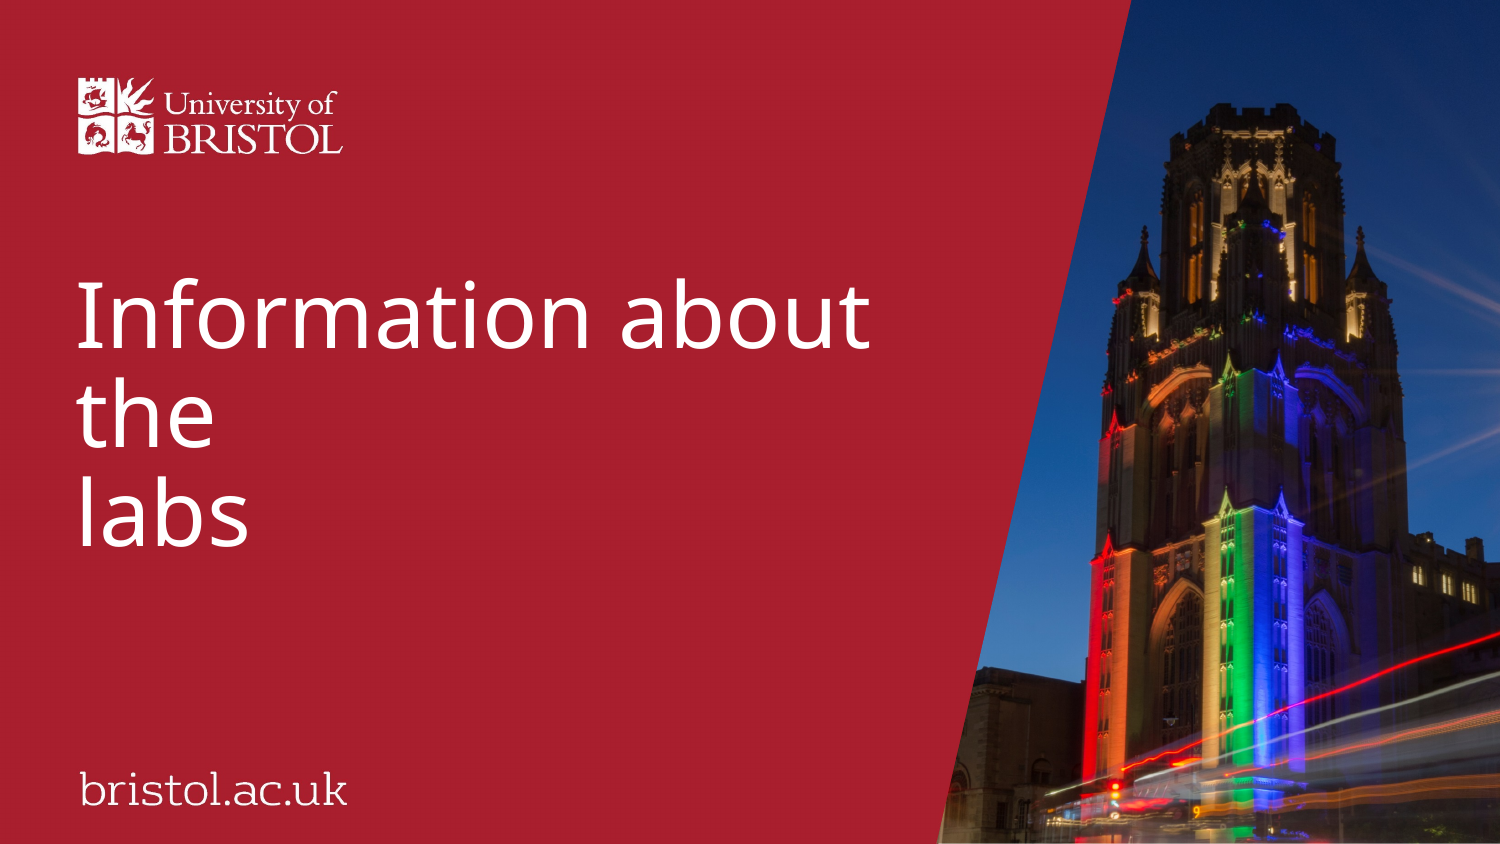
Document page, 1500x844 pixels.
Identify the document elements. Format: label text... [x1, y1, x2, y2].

title Information about the labs [60, 262, 924, 443]
